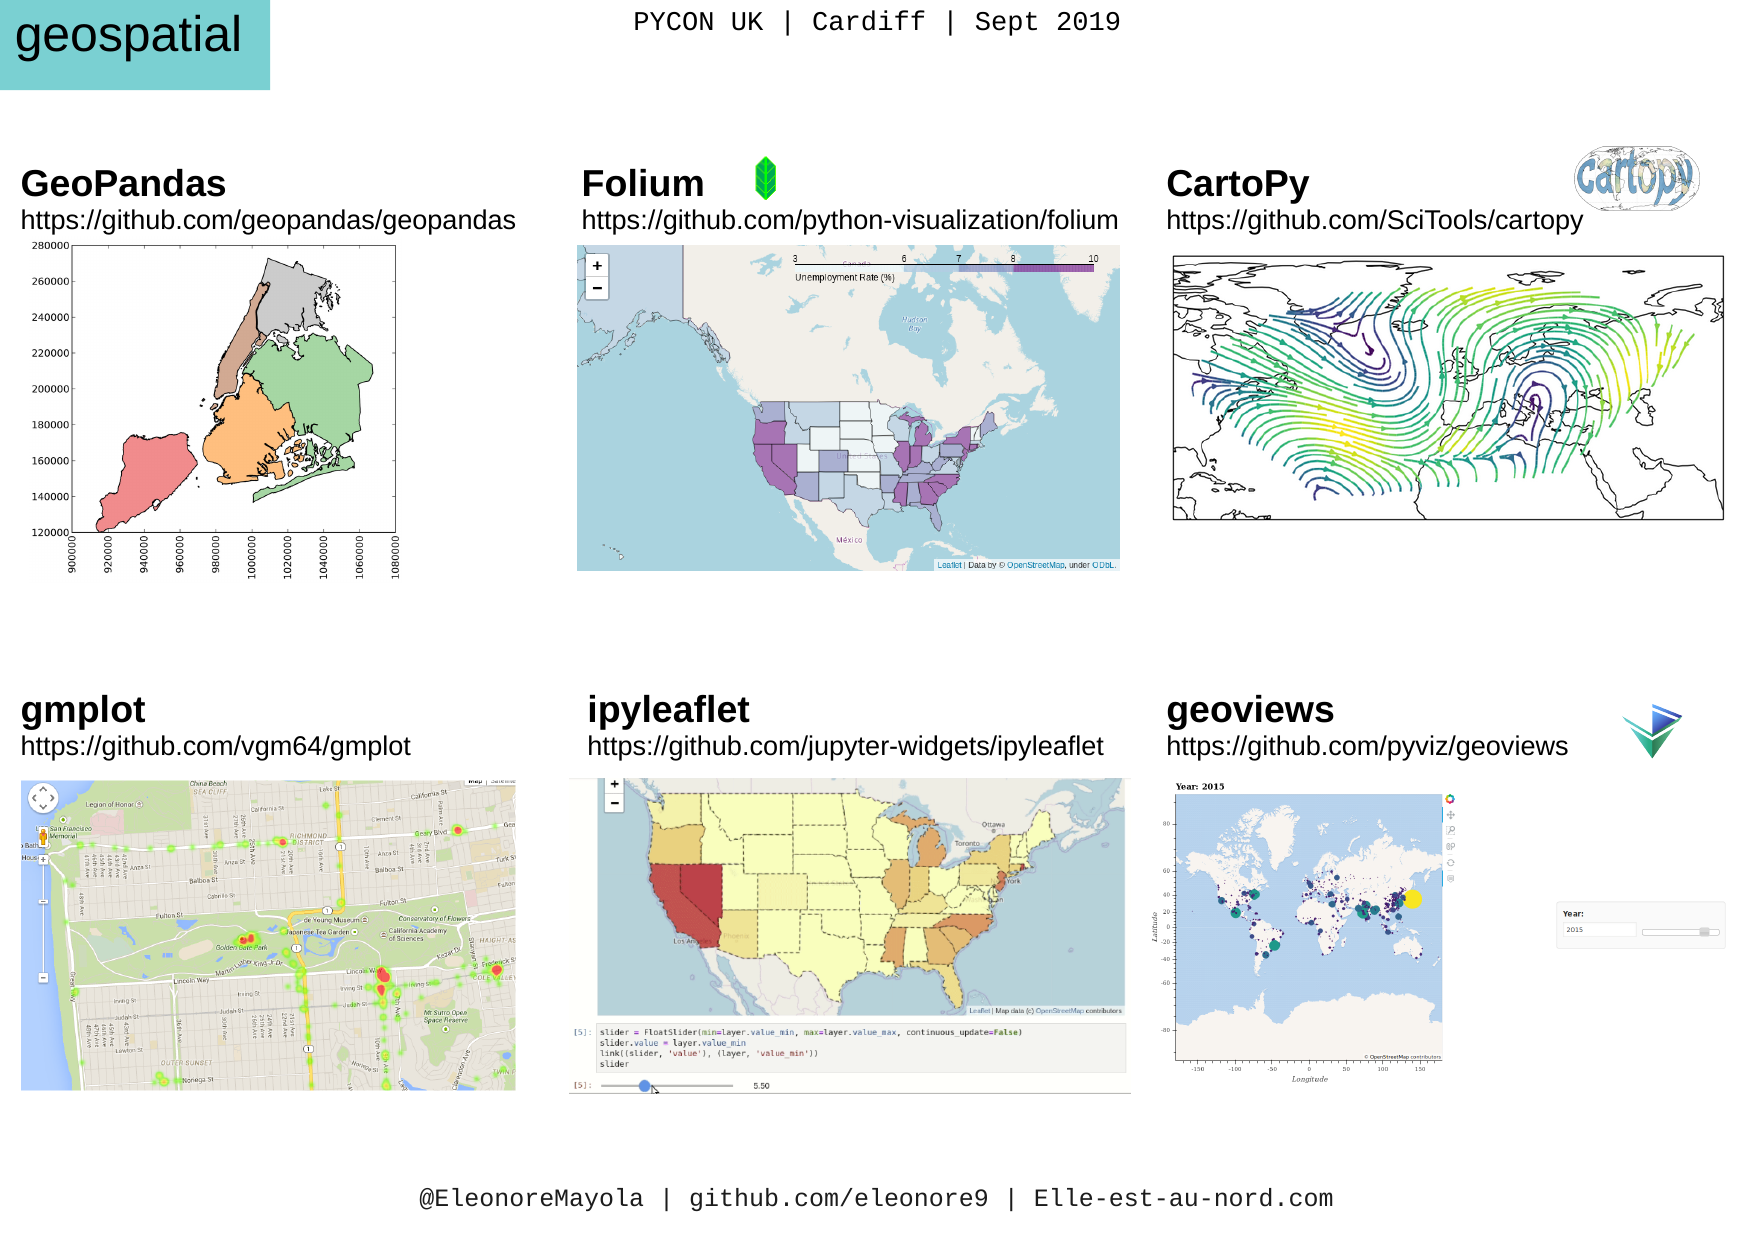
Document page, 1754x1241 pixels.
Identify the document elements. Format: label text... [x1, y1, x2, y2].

text_box ipyleaflet https://github.com/jupyter-widgets/ipyleaflet [572, 681, 1131, 772]
picture [740, 155, 791, 206]
text_box GeoPandas https://github.com/geopandas/geopandas [5, 155, 575, 252]
text_box CartoPy https://github.com/SciTools/cartopy [1151, 155, 1722, 252]
text_box geoviews https://github.com/pyviz/geoviews [1151, 681, 1710, 772]
picture [569, 778, 1131, 1094]
picture [29, 236, 402, 583]
text_box Folium https://github.com/python-visualization/folium [566, 155, 1151, 247]
text_box geospatial [0, 0, 271, 91]
picture [575, 245, 1121, 571]
text_box PYCON UK | Cardiff | Sept 2019 [281, 0, 1473, 80]
text_box gmplot https://github.com/vgm64/gmplot [5, 681, 576, 777]
picture [1170, 251, 1726, 522]
picture [1574, 146, 1700, 211]
picture [20, 779, 516, 1091]
text_box @EleonoreMayola | github.com/eleonore9 | Elle-est-au-nord.com [313, 1150, 1441, 1241]
picture [1144, 777, 1729, 1090]
picture [1609, 694, 1696, 769]
